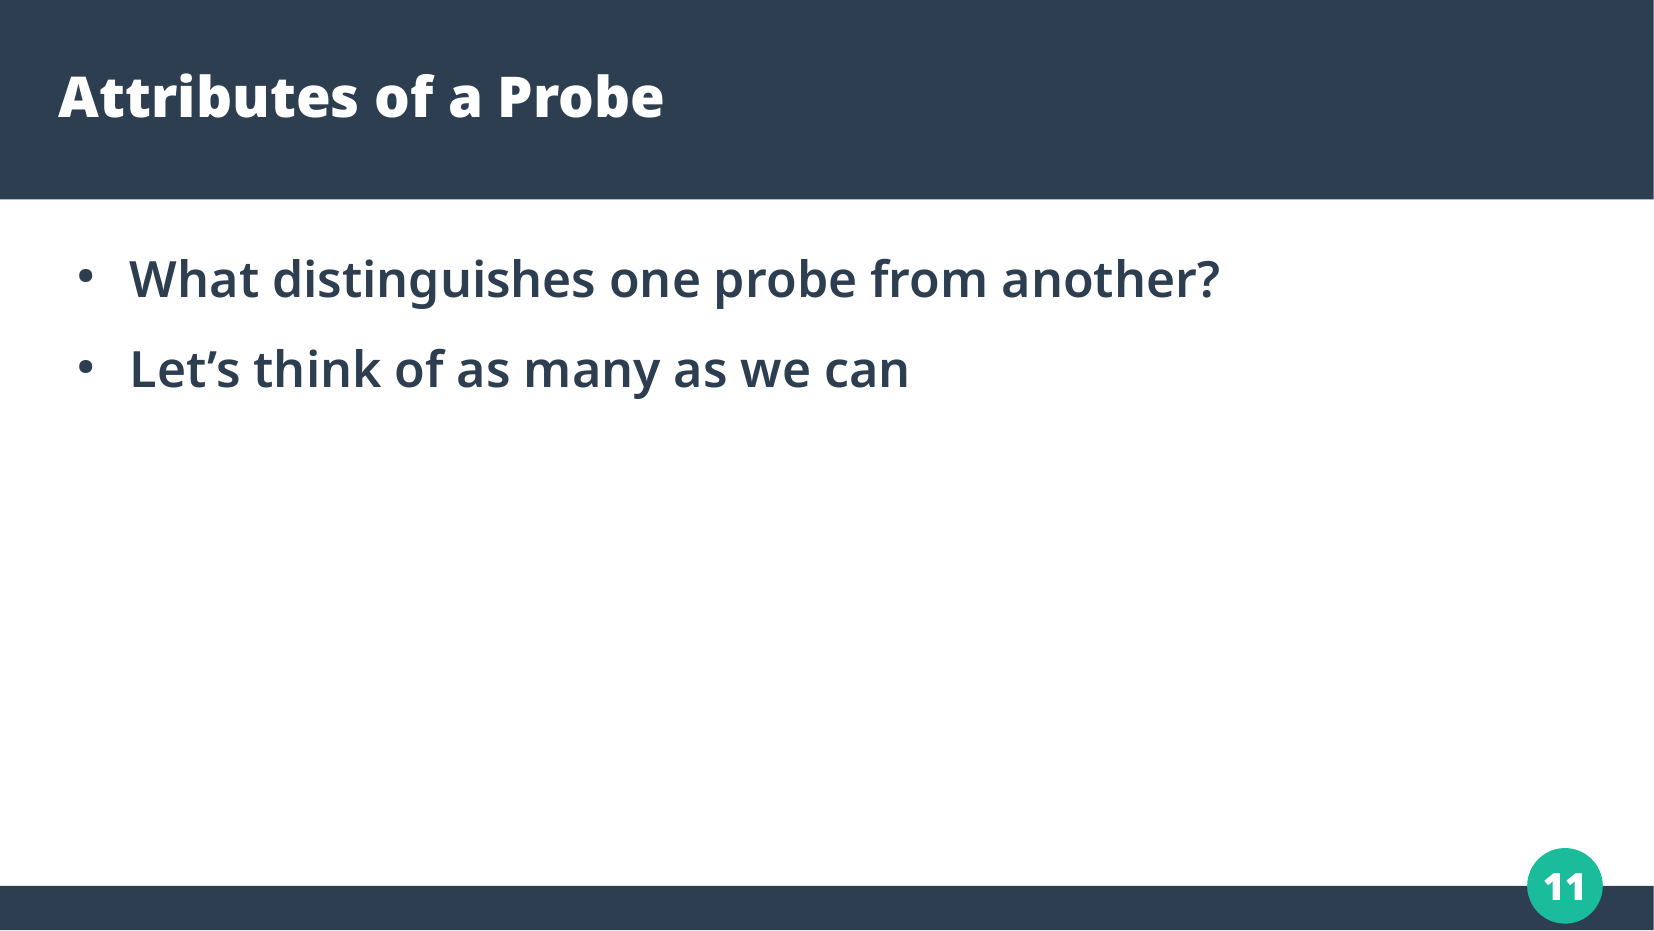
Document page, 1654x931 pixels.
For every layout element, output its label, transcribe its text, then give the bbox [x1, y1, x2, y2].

title Attributes of a Probe [59, 37, 1595, 155]
list What distinguishes one probe from another? Let’s think of as many as we can [59, 243, 1595, 864]
